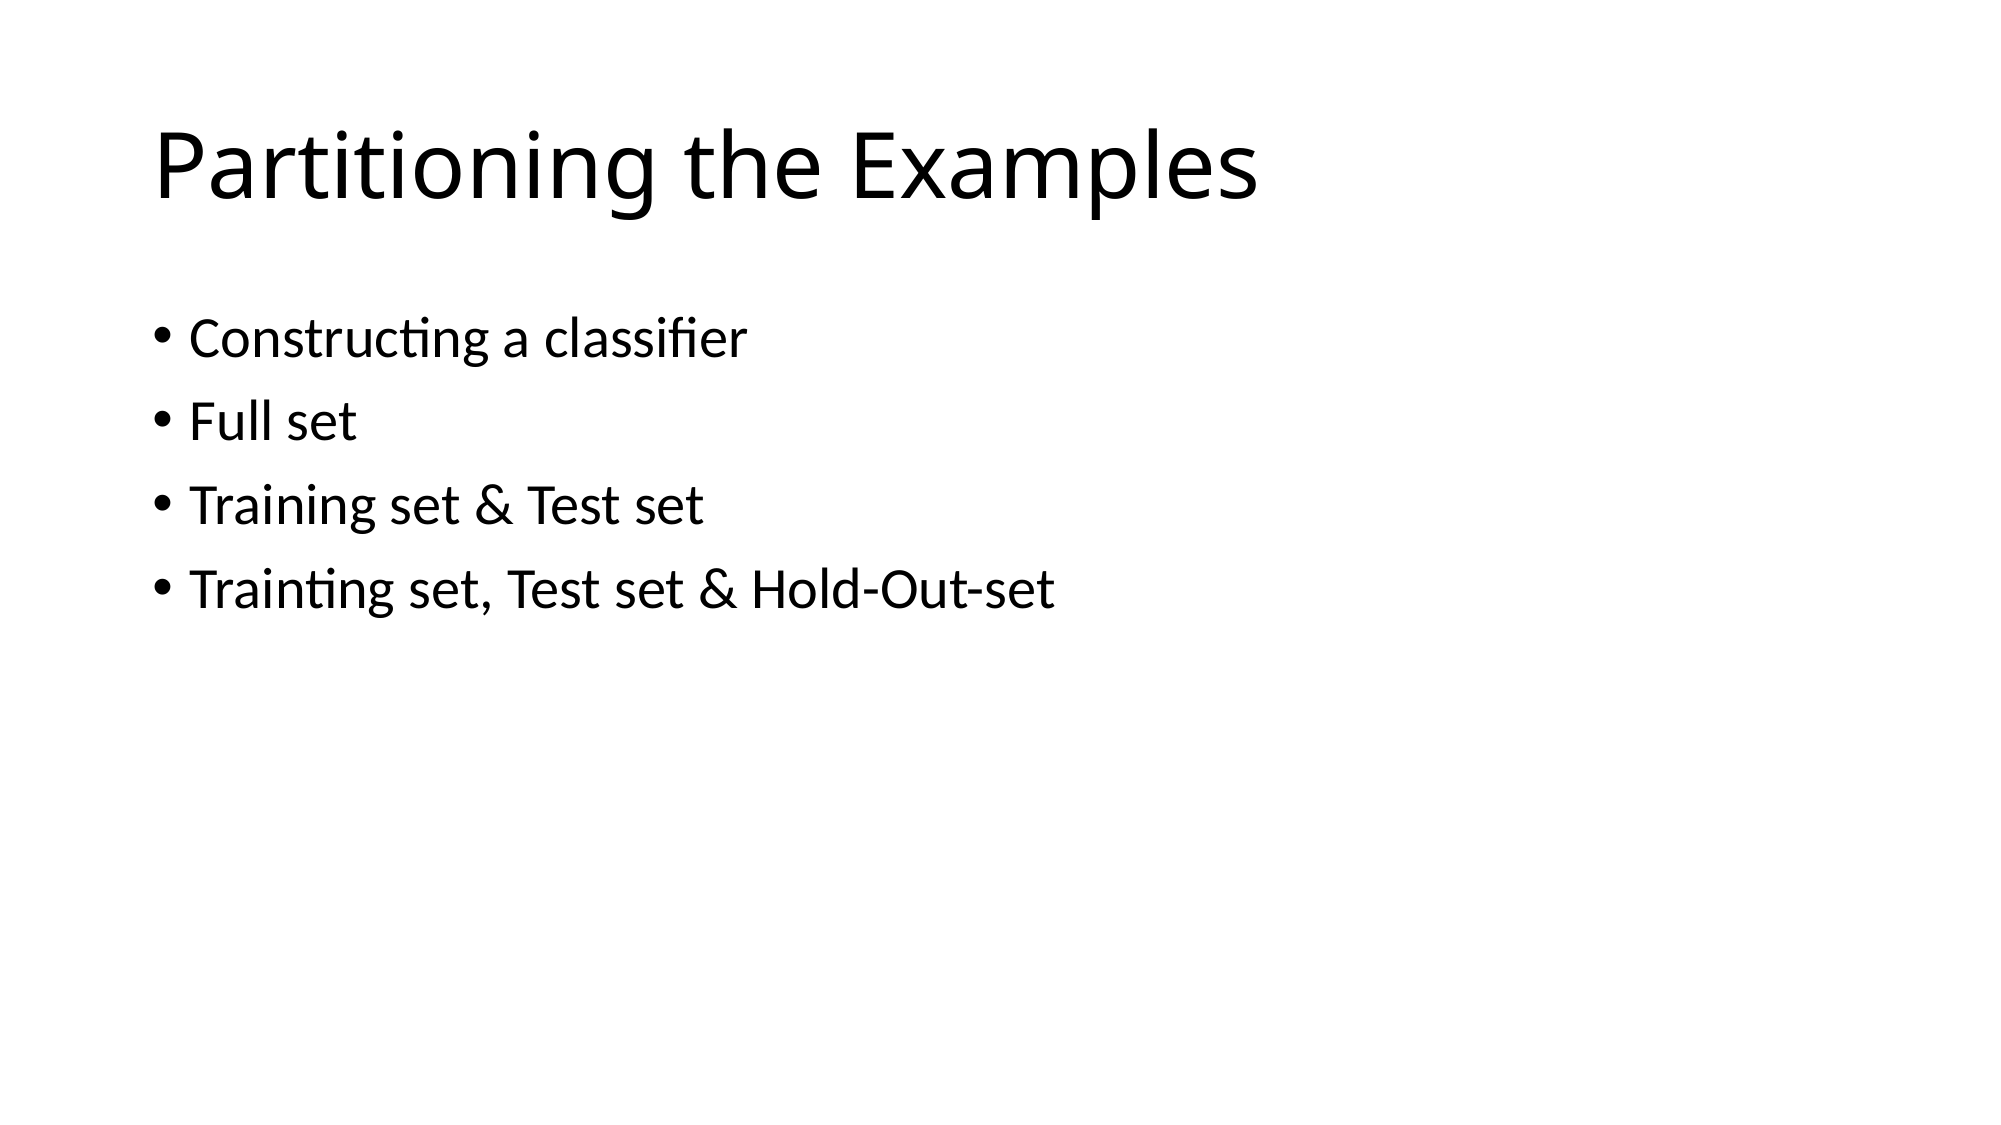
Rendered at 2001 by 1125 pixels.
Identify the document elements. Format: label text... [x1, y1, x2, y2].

title Partitioning the Examples [137, 59, 1863, 278]
list Constructing a classifier Full set Training set & Test set Trainting set, Test set & Hold-Out-set [137, 299, 1863, 1014]
